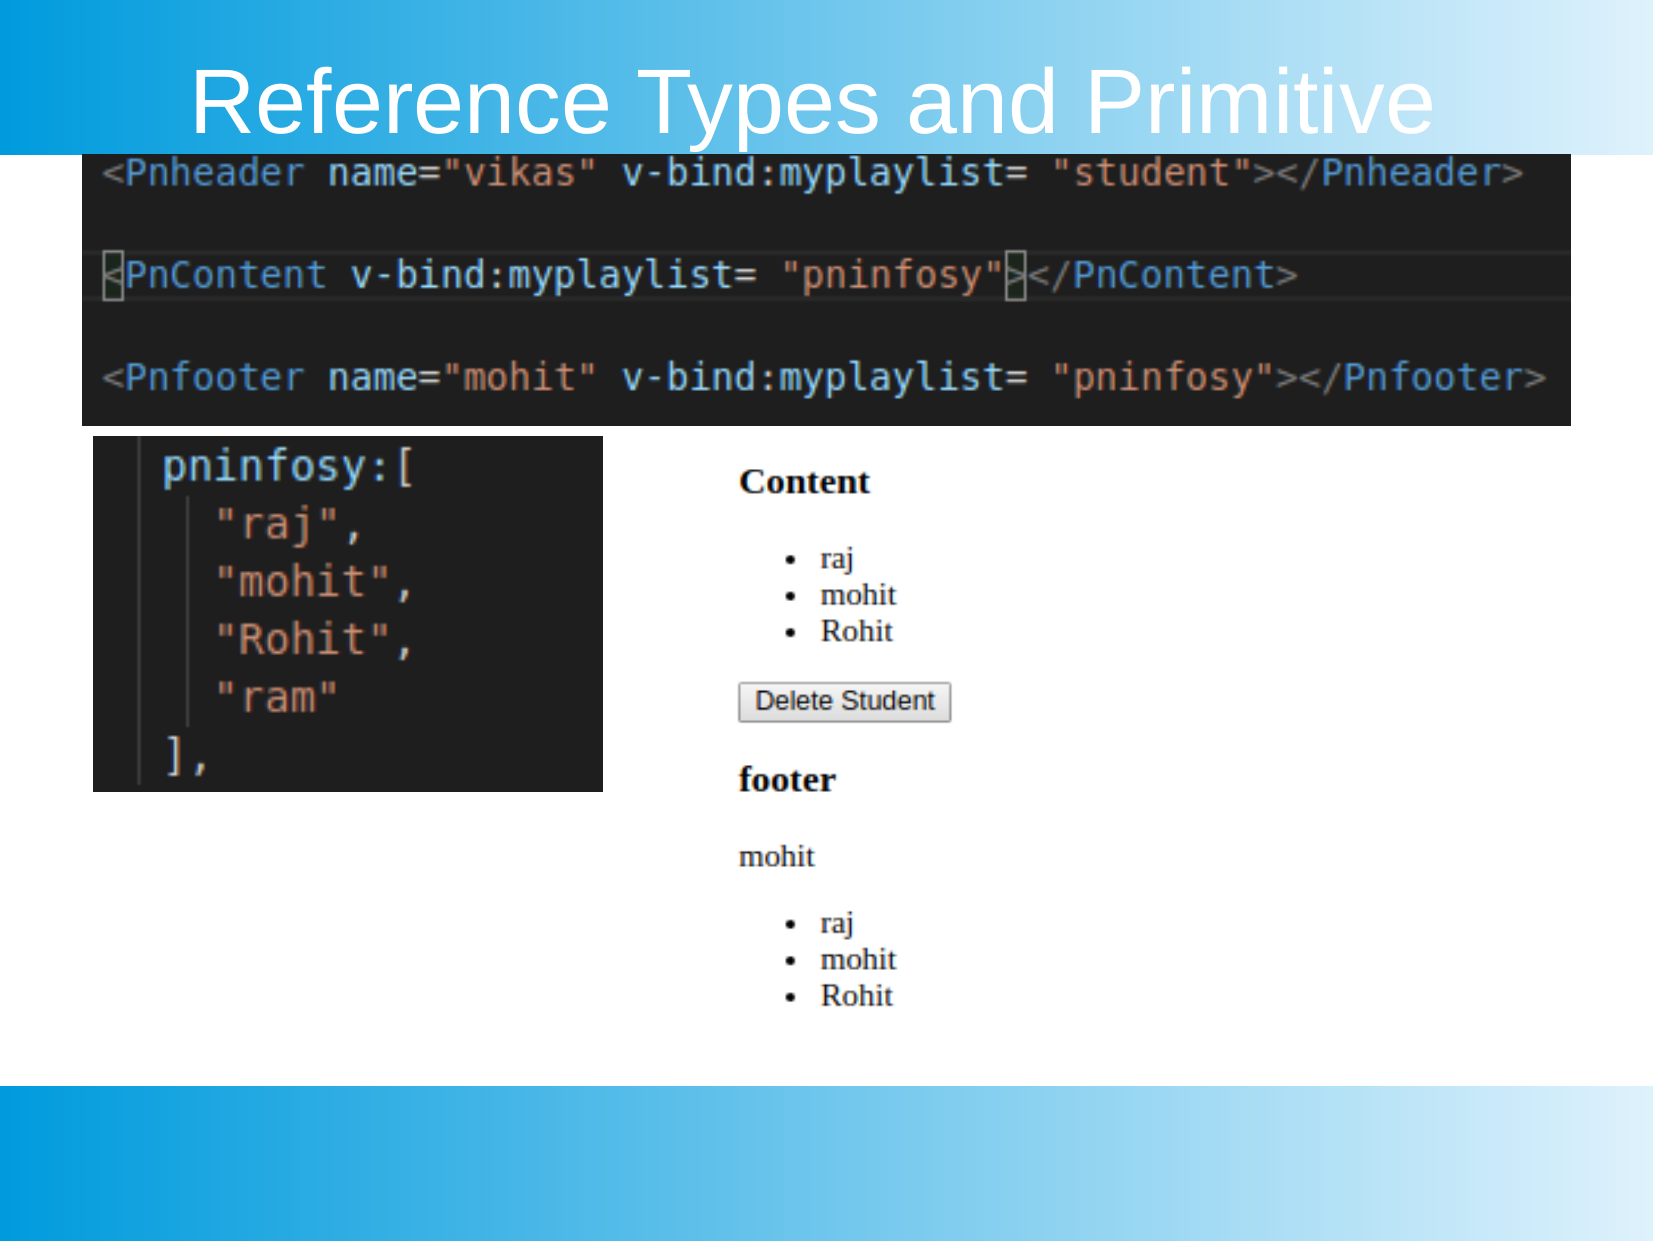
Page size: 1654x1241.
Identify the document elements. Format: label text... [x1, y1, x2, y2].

picture [93, 436, 603, 792]
picture [82, 154, 1571, 426]
picture [732, 438, 1111, 1075]
title Reference Types and Primitive [82, 49, 1571, 154]
